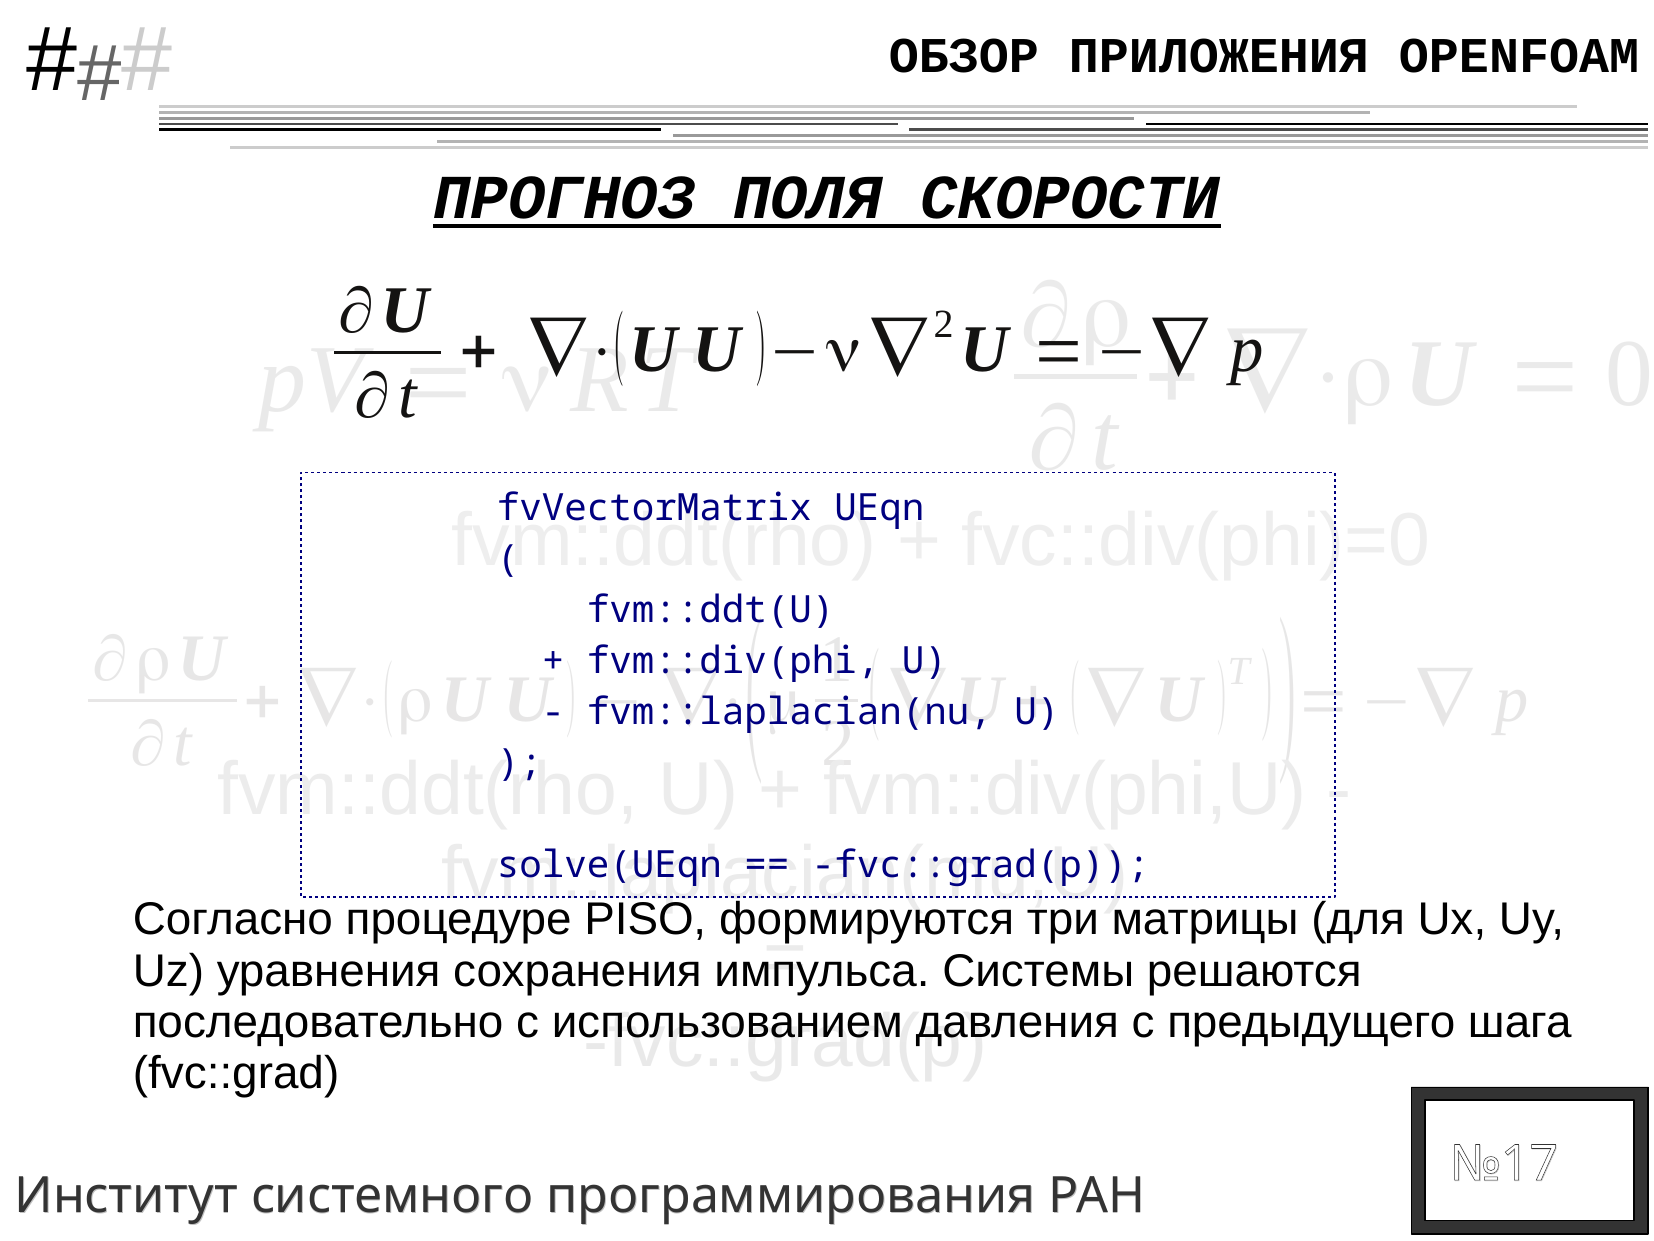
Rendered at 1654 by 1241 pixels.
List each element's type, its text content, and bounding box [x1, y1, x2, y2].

title ПРОГНОЗ ПОЛЯ СКОРОСТИ [0, 147, 1654, 257]
text_box Согласно процедуре PISO, формируются три матрицы (для Ux, Uy, Uz) уравнения сохранения импульса. Системы решаются последовательно с использованием давления с предыдущего шага (fvc::grad) [118, 885, 1595, 1106]
chart [324, 273, 1270, 432]
text_box fvVectorMatrix UEqn ( fvm::ddt(U) + fvm::div(phi, U) - fvm::laplacian(nu, U) ); solve(UEqn == -fvc::grad(p)); [301, 472, 1335, 832]
